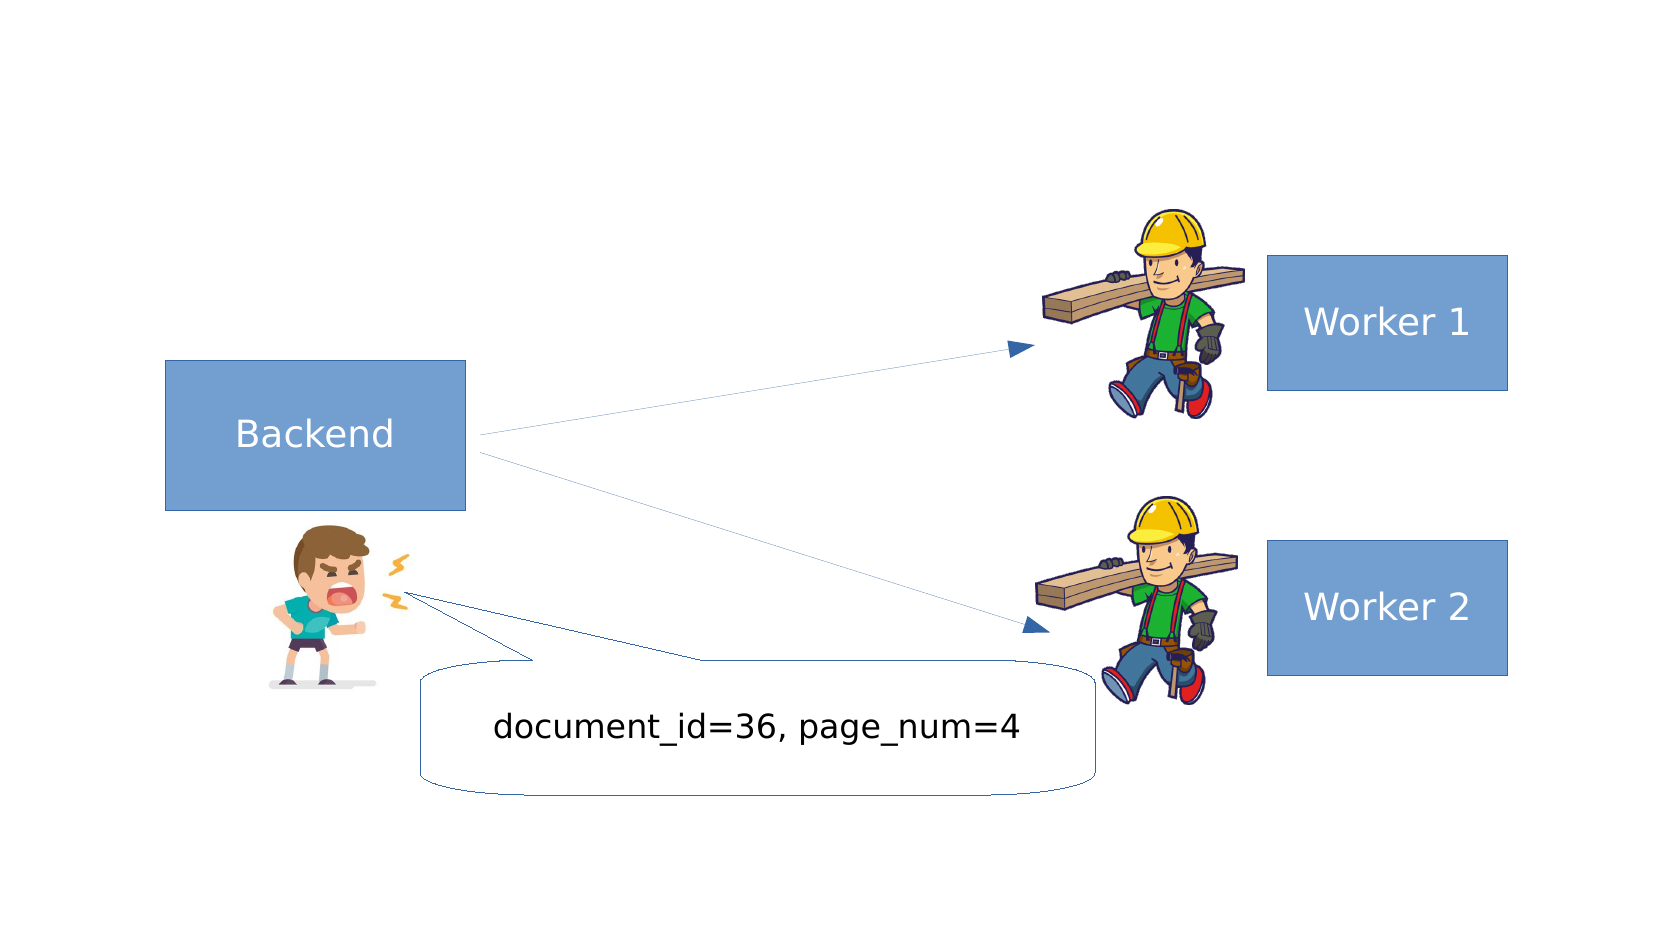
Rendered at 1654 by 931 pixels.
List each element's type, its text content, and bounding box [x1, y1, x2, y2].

text_box Worker 1 [1267, 255, 1508, 391]
text_box Worker 2 [1267, 540, 1508, 676]
picture [210, 511, 466, 736]
text_box document_id=36, page_num=4 [404, 592, 1096, 796]
text_box Backend [165, 360, 466, 511]
picture [1035, 496, 1238, 706]
picture [1042, 209, 1245, 419]
